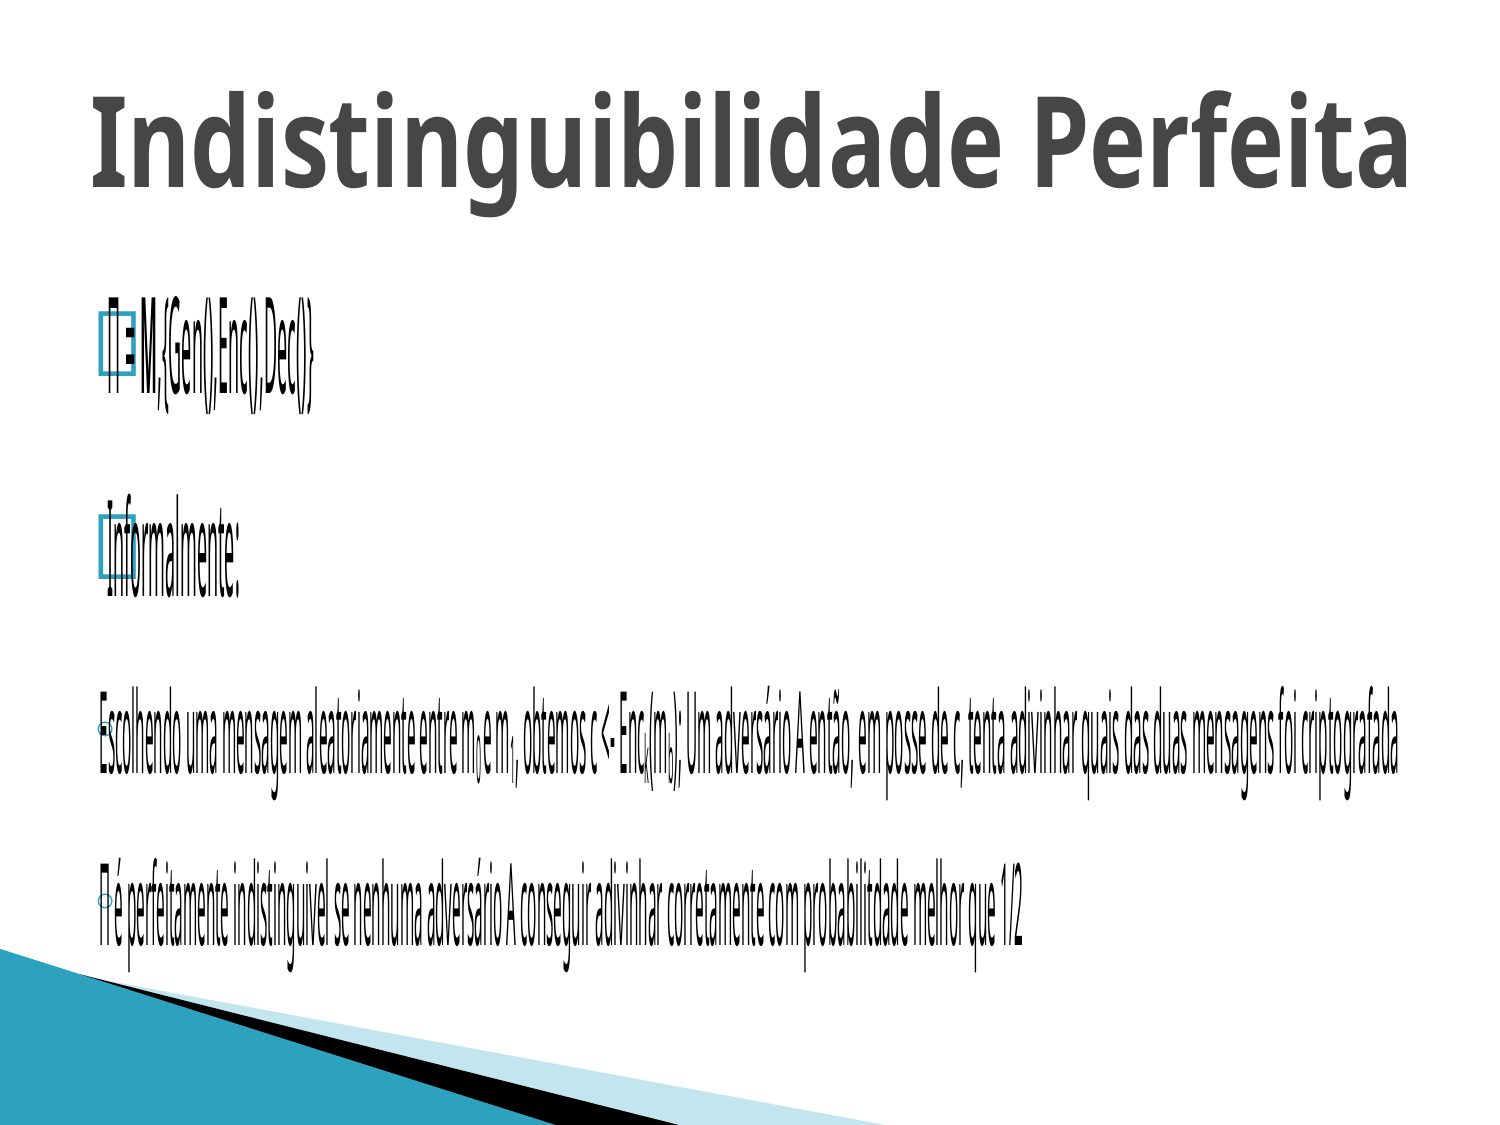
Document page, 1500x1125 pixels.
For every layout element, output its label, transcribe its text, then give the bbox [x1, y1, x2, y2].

list Π = M,{Gen(),Enc(),Dec()} Informalmente: Escolhendo uma mensagem aleatoriamente entre m0 e m1, obtemos c <- Enck(mb); Um adversário A então, em posse de c, tenta adivinhar quais das duas mensagens foi criptografada Π é perfeitamente indistinguivel se nenhuma adversário A conseguir adivinhar corretamente com probabilitdade melhor que 1/2 [75, 243, 1426, 986]
title Indistinguibilidade Perfeita [75, 45, 1426, 233]
